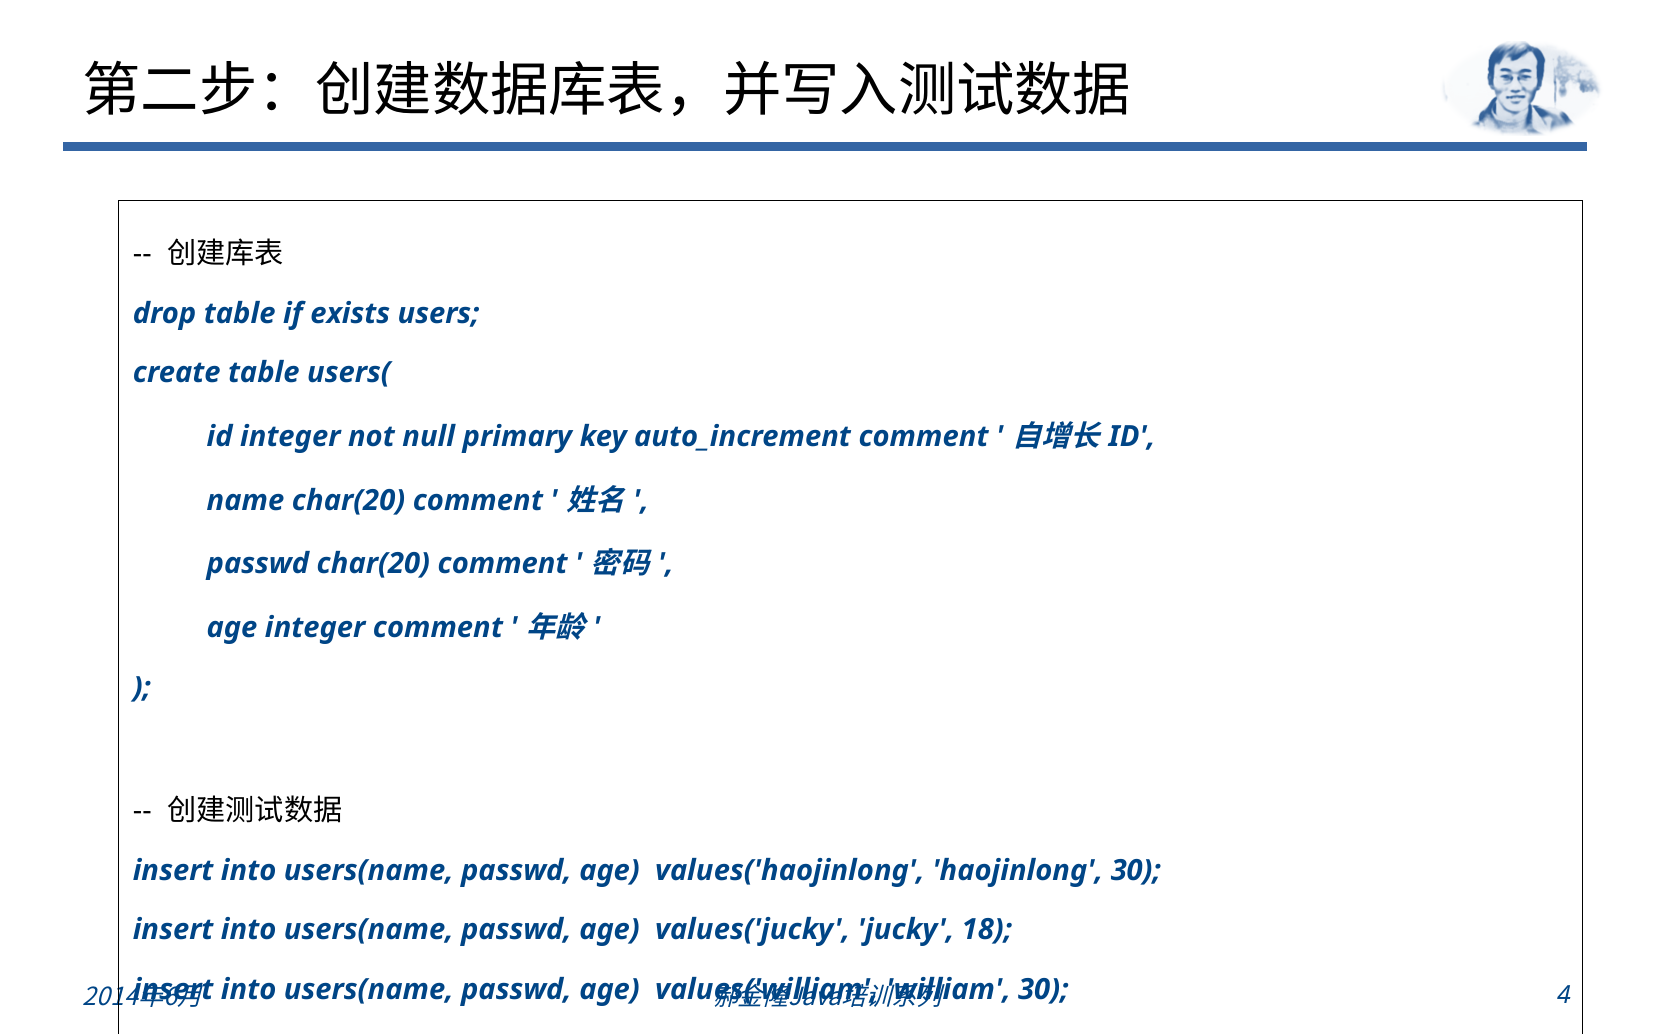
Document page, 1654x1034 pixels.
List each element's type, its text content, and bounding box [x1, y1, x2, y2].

title 第二步：创建数据库表，并写入测试数据 [82, 41, 1571, 130]
text_box -- 创建库表 drop table if exists users; create table users( id integer not null primary key auto_increment comment '自增长ID', name char(20) comment '姓名', passwd char(20) comment '密码', age integer comment '年龄' ); -- 创建测试数据 insert into users(name, passwd, age) values('haojinlong', 'haojinlong', 30); insert into users(name, passwd, age) values('jucky', 'jucky', 18); insert into users(name, passwd, age) values('william', 'william', 30); insert into users(name, passwd, age) values('john', 'john', 30); [118, 200, 1583, 934]
picture [1440, 41, 1604, 136]
